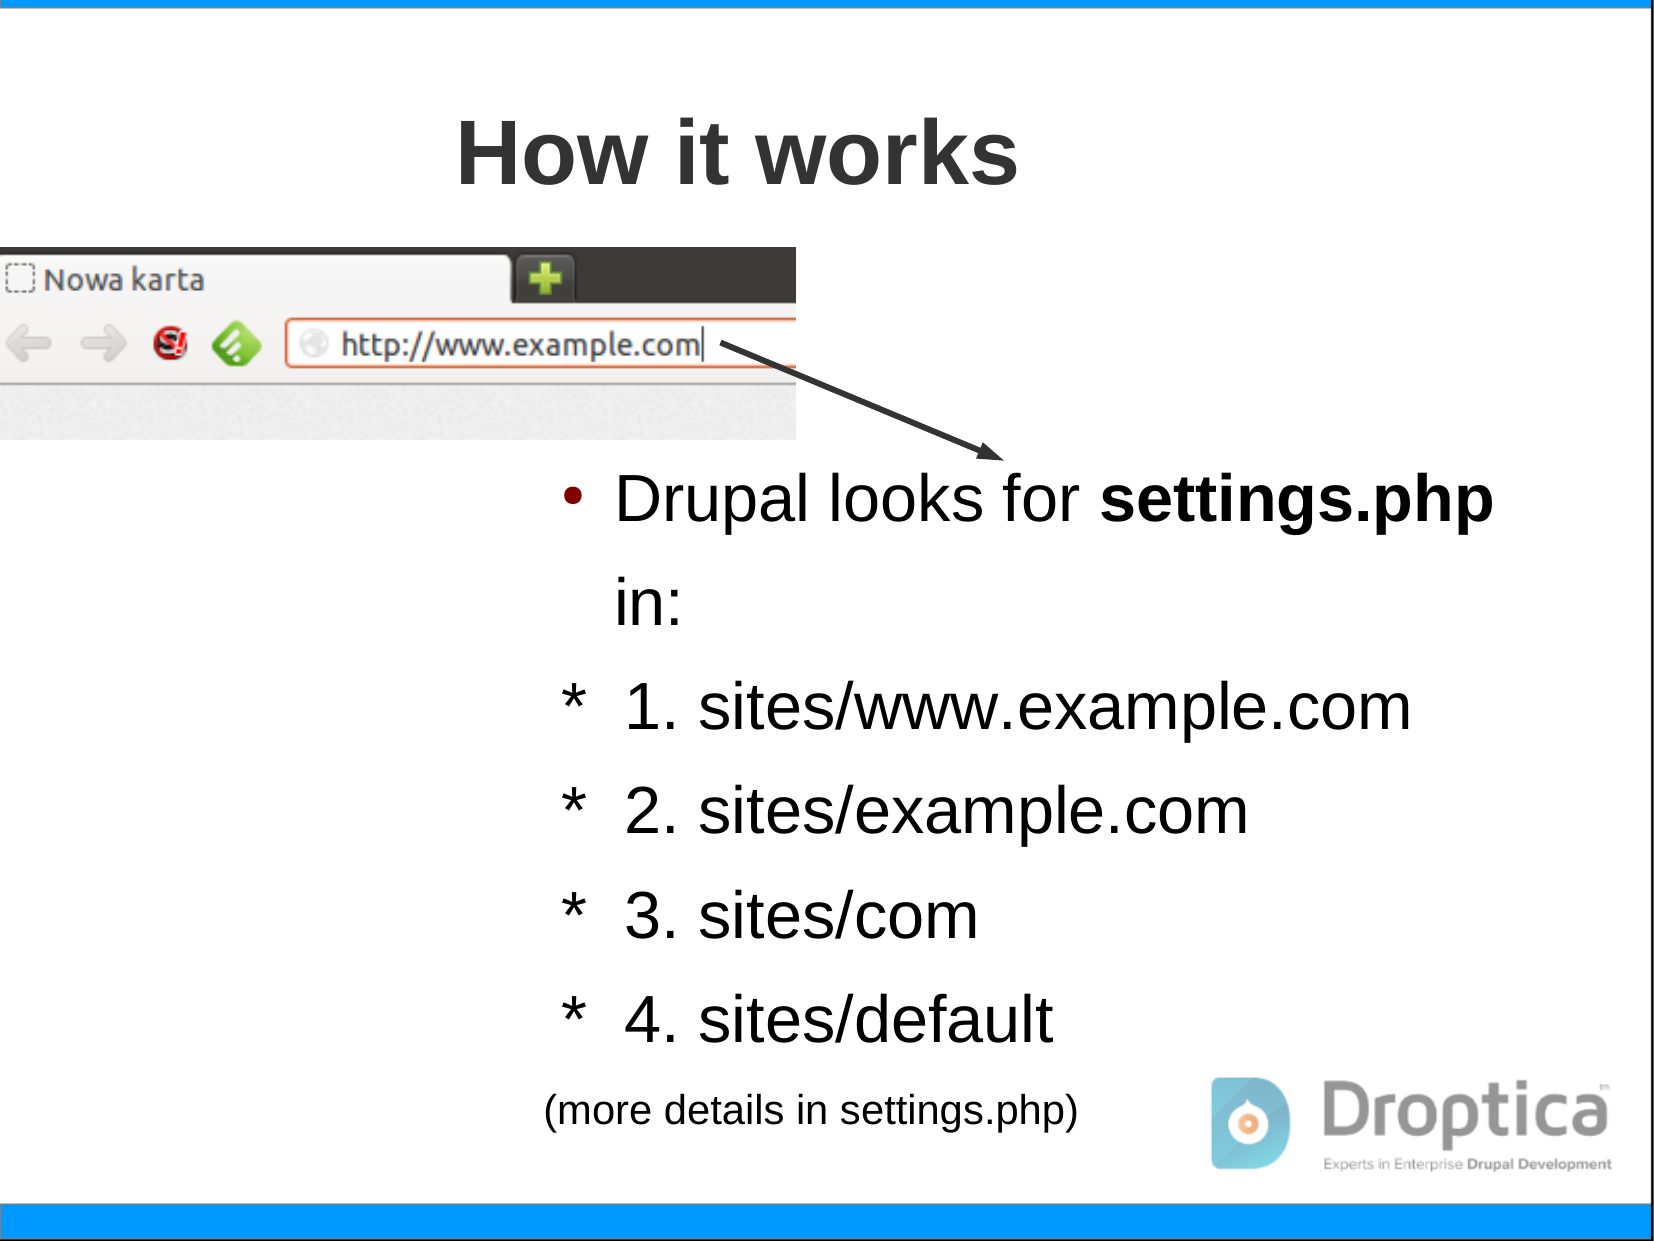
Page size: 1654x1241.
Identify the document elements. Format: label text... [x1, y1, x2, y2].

list Drupal looks for settings.php in: * 1. sites/www.example.com * 2. sites/example.com * 3. sites/com * 4. sites/default (more details in settings.php) [543, 460, 1571, 1166]
title How it works [59, 49, 1418, 257]
picture [0, 0, 1654, 1241]
